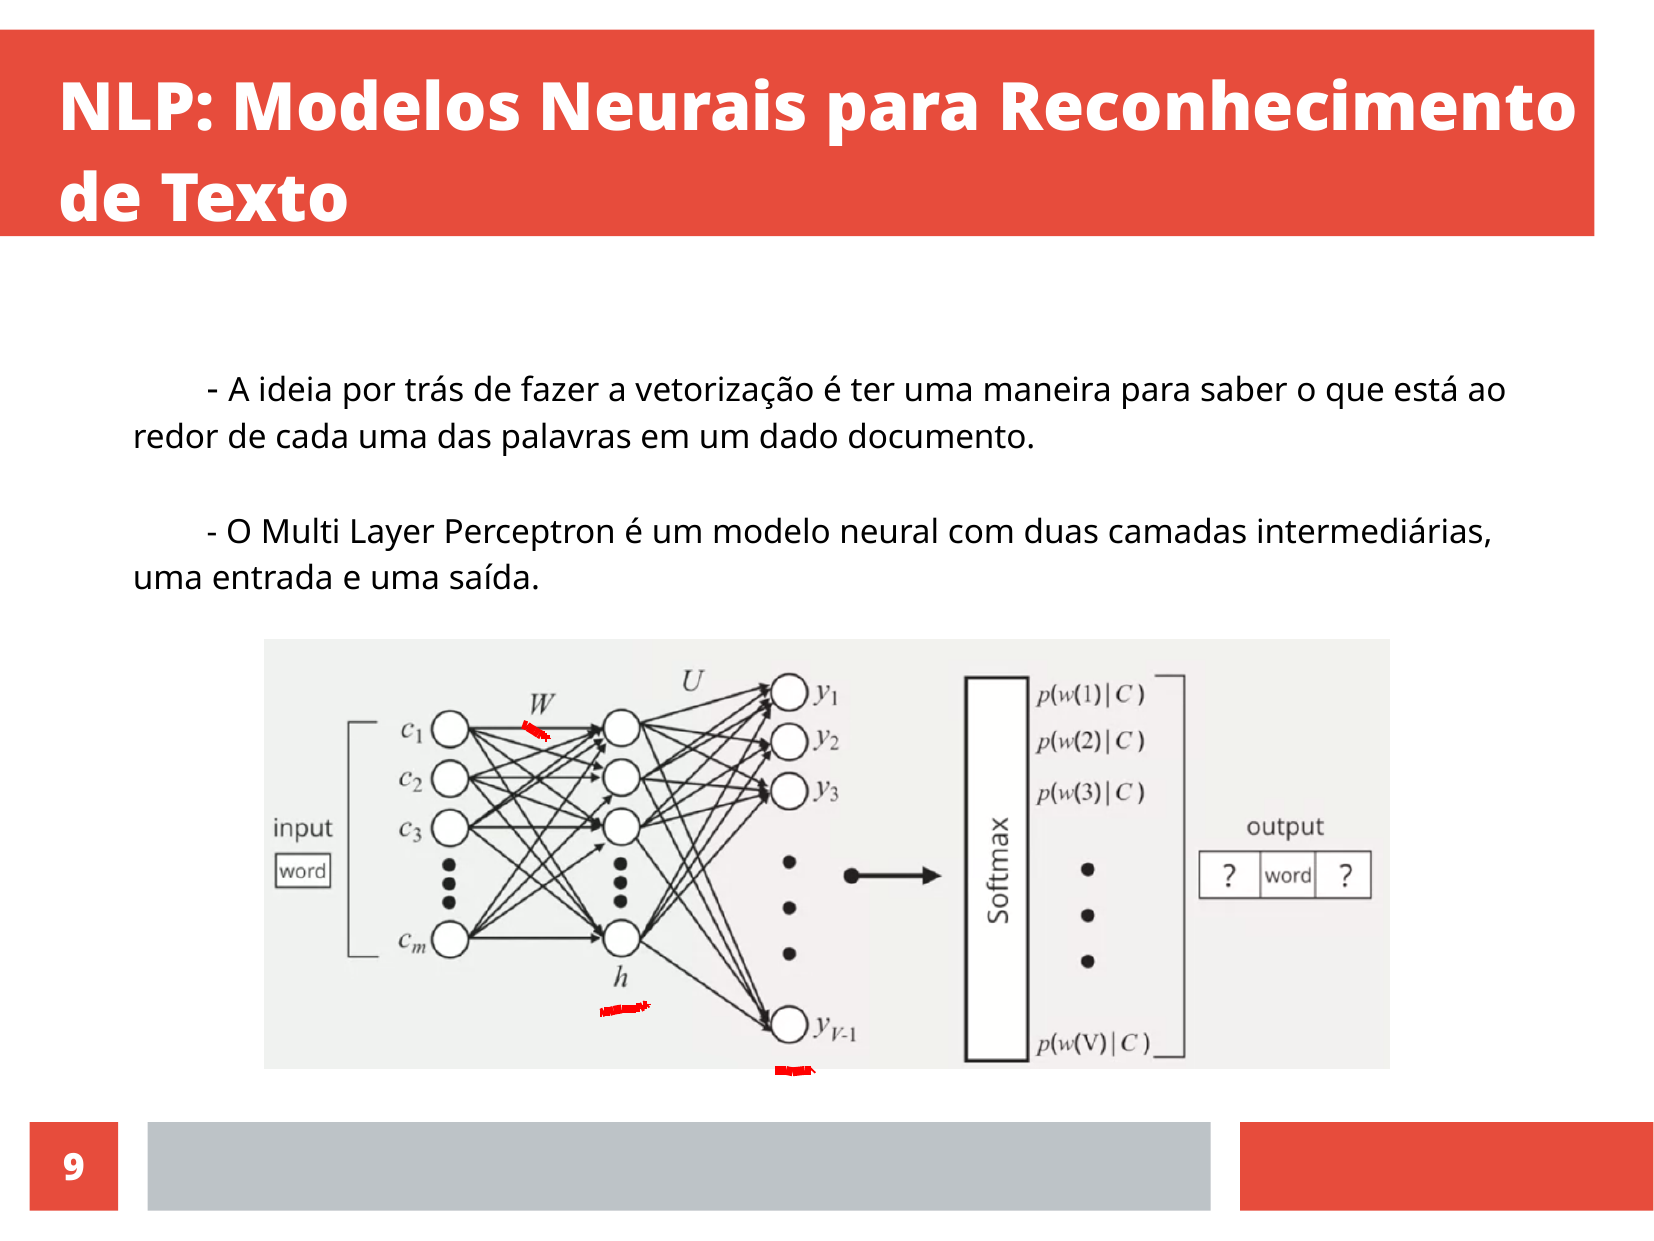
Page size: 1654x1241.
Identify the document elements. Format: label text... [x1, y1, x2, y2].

title NLP: Modelos Neurais para Reconhecimento de Texto [59, 59, 1595, 207]
text_box - A ideia por trás de fazer a vetorização é ter uma maneira para saber o que está ao redor de cada uma das palavras em um dado documento. - O Multi Layer Perceptron é um modelo neural com duas camadas intermediárias, uma entrada e uma saída. [118, 354, 1536, 761]
picture [264, 639, 1390, 1069]
